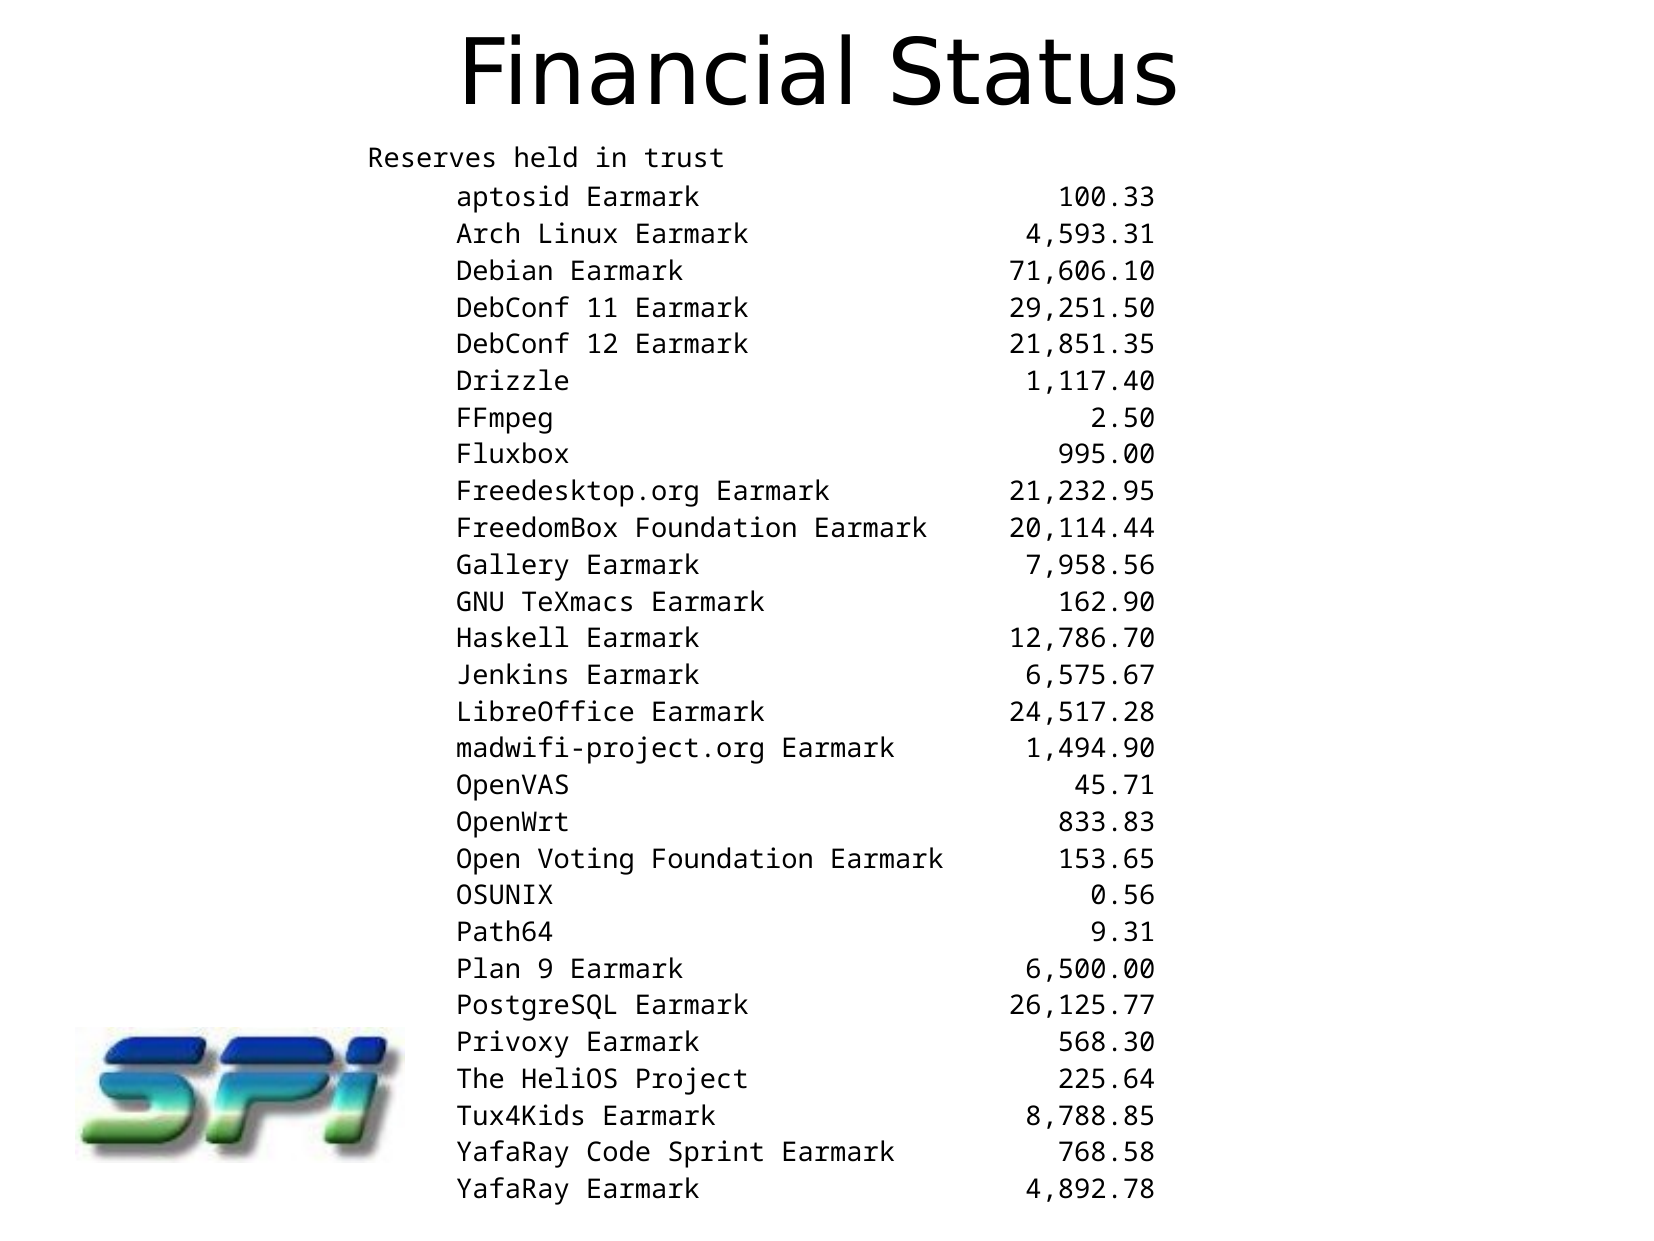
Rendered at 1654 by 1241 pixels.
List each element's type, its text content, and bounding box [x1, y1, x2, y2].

text_box Reserves held in trust aptosid Earmark 100.33 Arch Linux Earmark 4,593.31 Debian Earmark 71,606.10 DebConf 11 Earmark 29,251.50 DebConf 12 Earmark 21,851.35 Drizzle 1,117.40 FFmpeg 2.50 Fluxbox 995.00 Freedesktop.org Earmark 21,232.95 FreedomBox Foundation Earmark 20,114.44 Gallery Earmark 7,958.56 GNU TeXmacs Earmark 162.90 Haskell Earmark 12,786.70 Jenkins Earmark 6,575.67 LibreOffice Earmark 24,517.28 madwifi-project.org Earmark 1,494.90 OpenVAS 45.71 OpenWrt 833.83 Open Voting Foundation Earmark 153.65 OSUNIX 0.56 Path64 9.31 Plan 9 Earmark 6,500.00 PostgreSQL Earmark 26,125.77 Privoxy Earmark 568.30 The HeliOS Project 225.64 Tux4Kids Earmark 8,788.85 YafaRay Code Sprint Earmark 768.58 YafaRay Earmark 4,892.78 Total held in trust 273,273.87 General reserves 40,861.74 Total Equity 314,135.61 [262, 119, 1613, 1210]
title Financial Status [75, 19, 1564, 127]
picture [75, 1027, 262, 1163]
